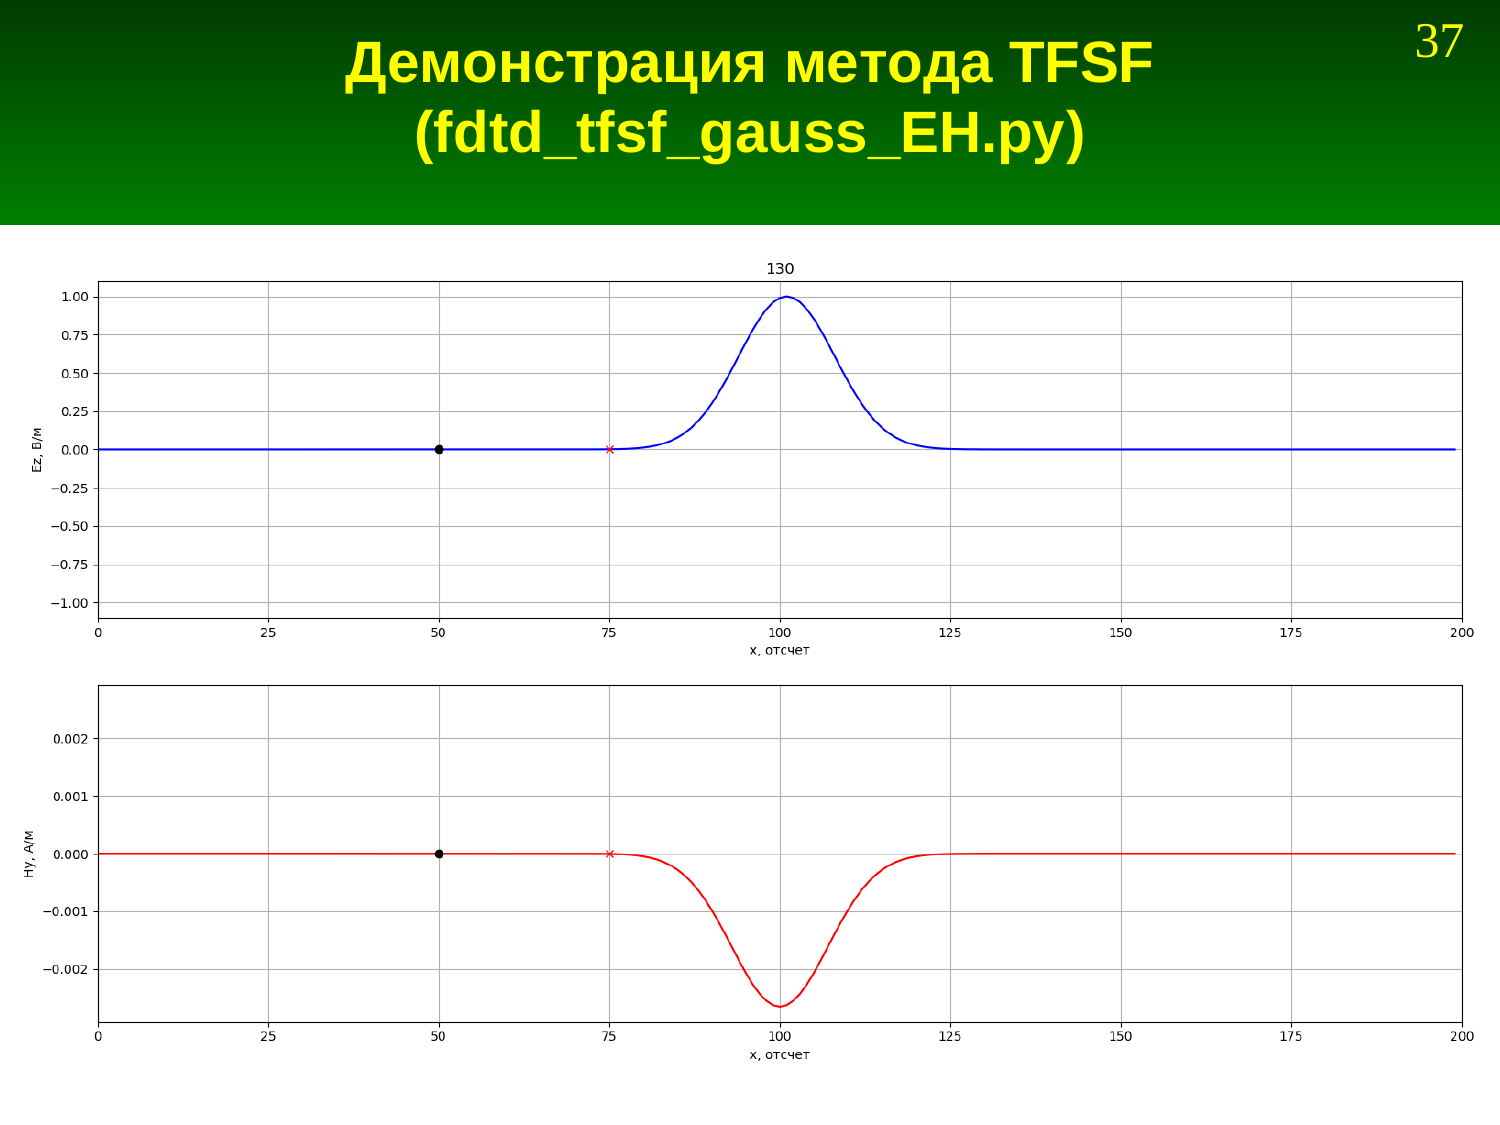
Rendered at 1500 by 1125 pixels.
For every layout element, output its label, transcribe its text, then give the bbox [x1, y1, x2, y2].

picture [13, 244, 1488, 1076]
title Демонстрация метода TFSF (fdtd_tfsf_gauss_EH.py) [63, 0, 1437, 207]
